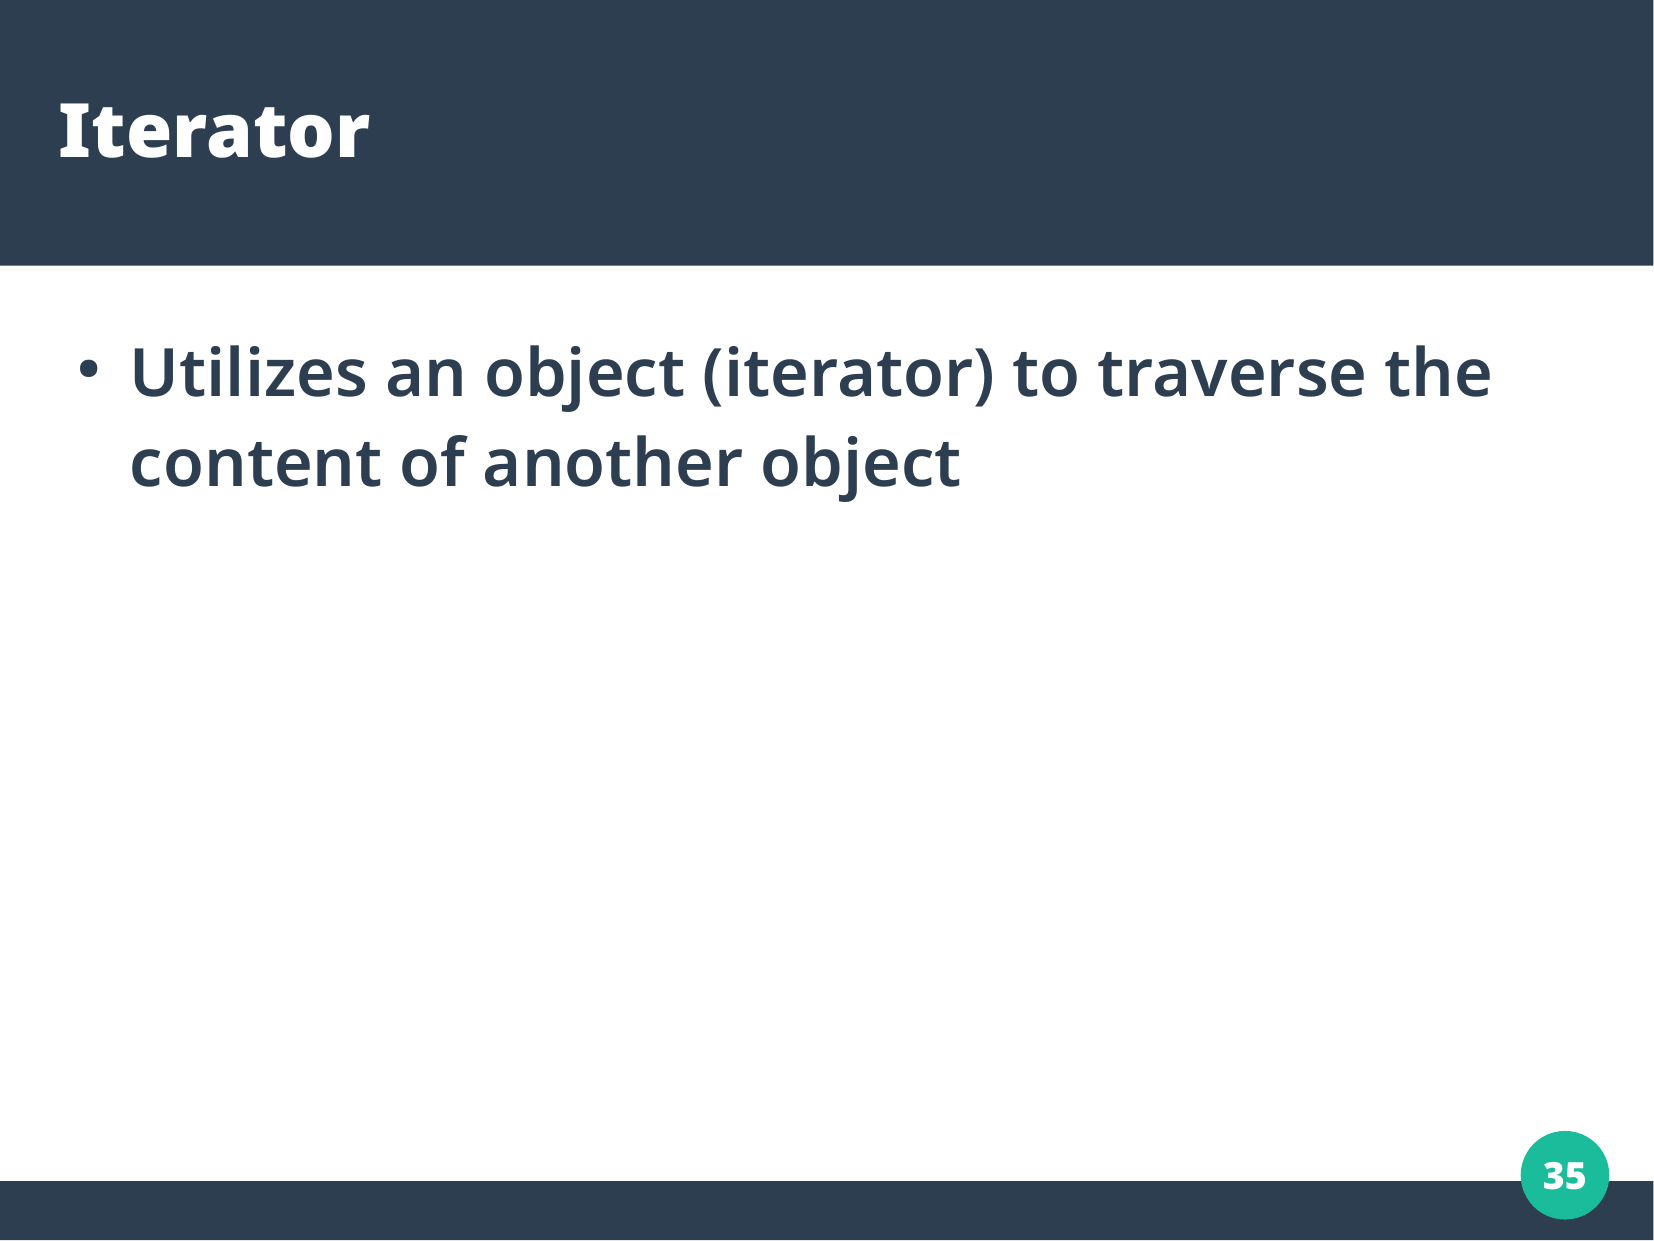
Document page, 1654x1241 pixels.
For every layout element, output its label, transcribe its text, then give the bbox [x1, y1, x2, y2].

list Utilizes an object (iterator) to traverse the content of another object [59, 324, 1595, 1152]
title Iterator [59, 49, 1595, 207]
